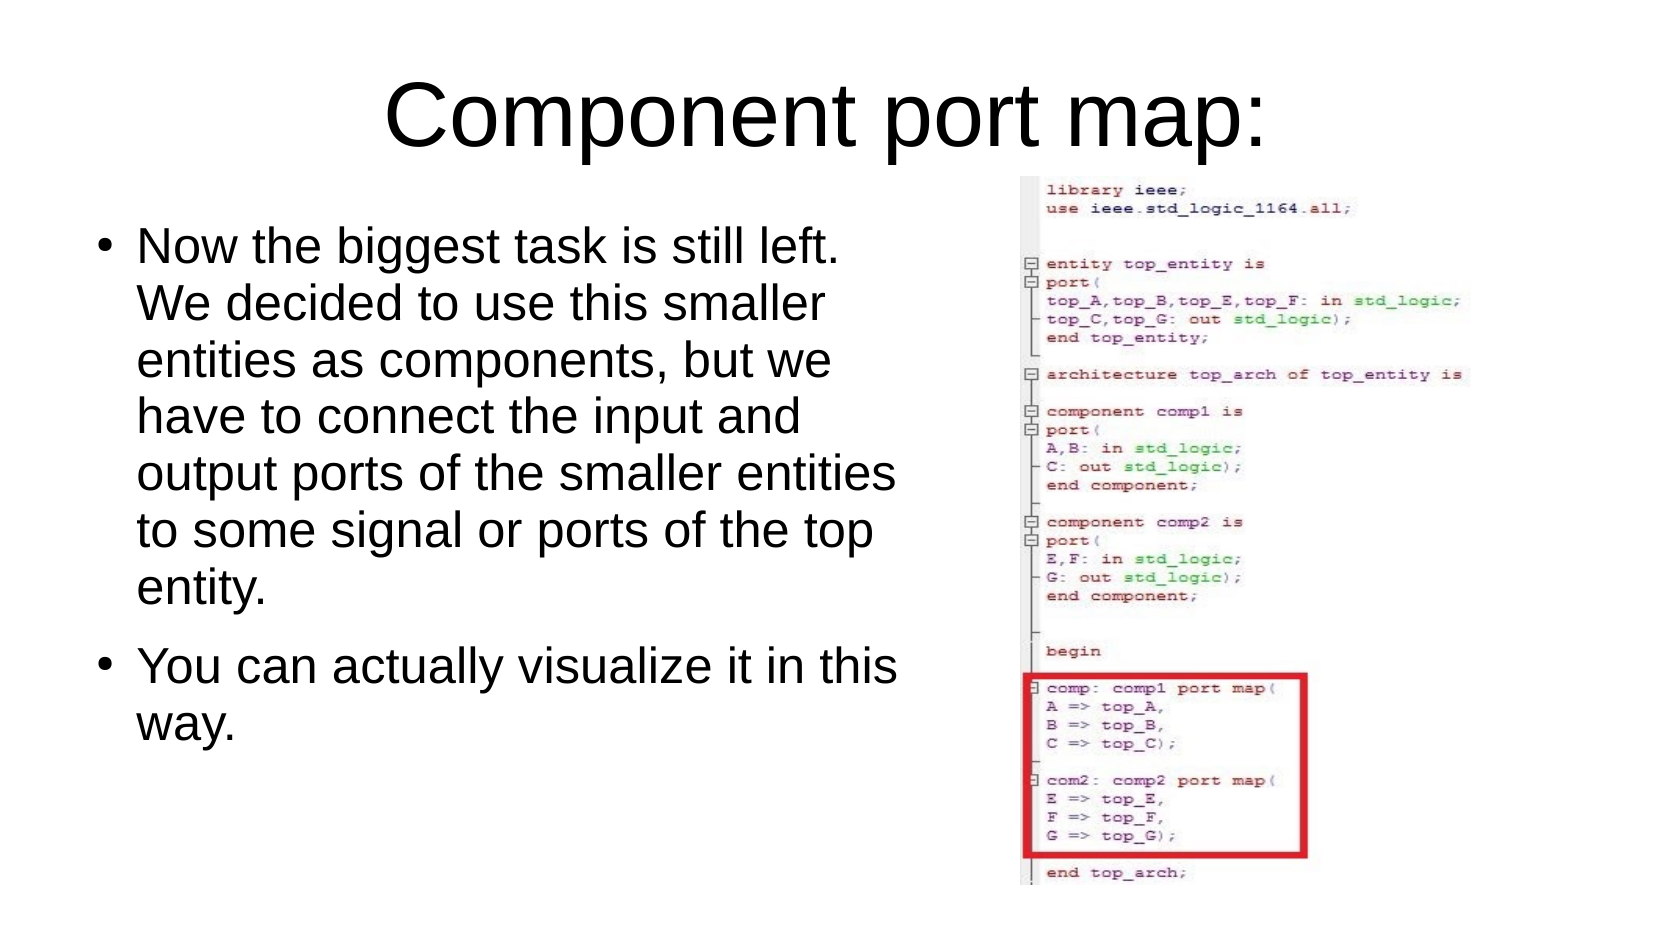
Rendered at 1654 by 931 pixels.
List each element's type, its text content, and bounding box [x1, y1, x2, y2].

picture [1020, 176, 1474, 886]
list Now the biggest task is still left. We decided to use this smaller entities as components, but we have to connect the input and output ports of the smaller entities to some signal or ports of the top entity. You can actually visualize it in this way. [82, 217, 931, 758]
title Component port map: [82, 37, 1571, 193]
